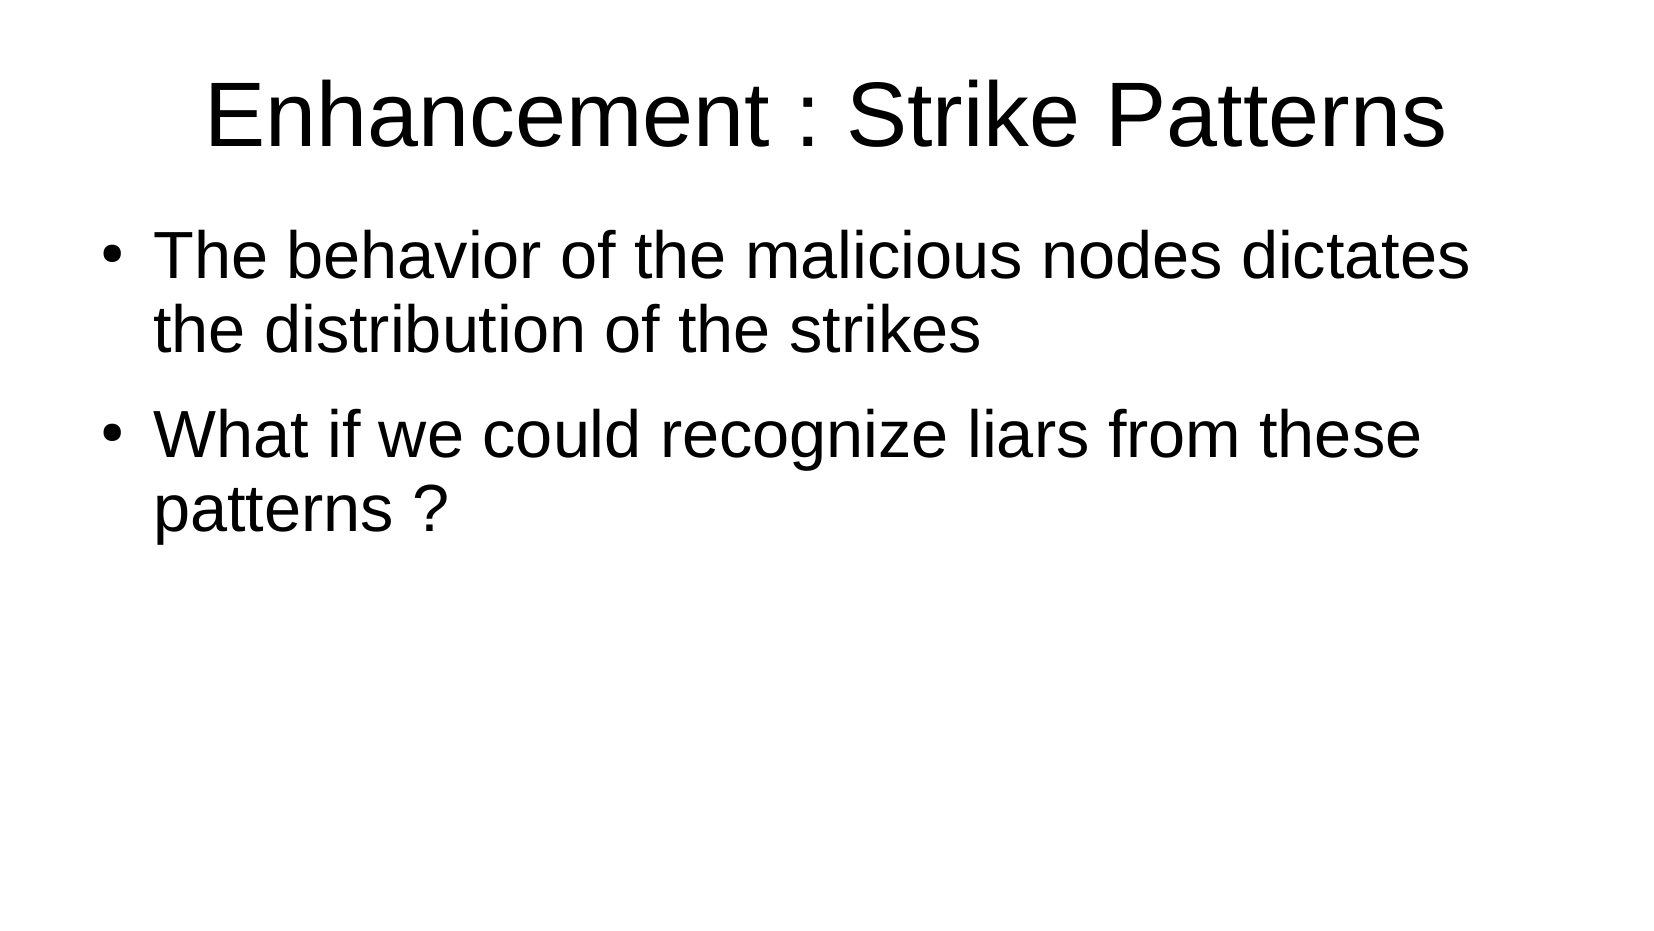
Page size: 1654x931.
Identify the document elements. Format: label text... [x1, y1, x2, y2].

title Enhancement : Strike Patterns [82, 37, 1571, 193]
list The behavior of the malicious nodes dictates the distribution of the strikes What if we could recognize liars from these patterns ? [82, 217, 1571, 758]
